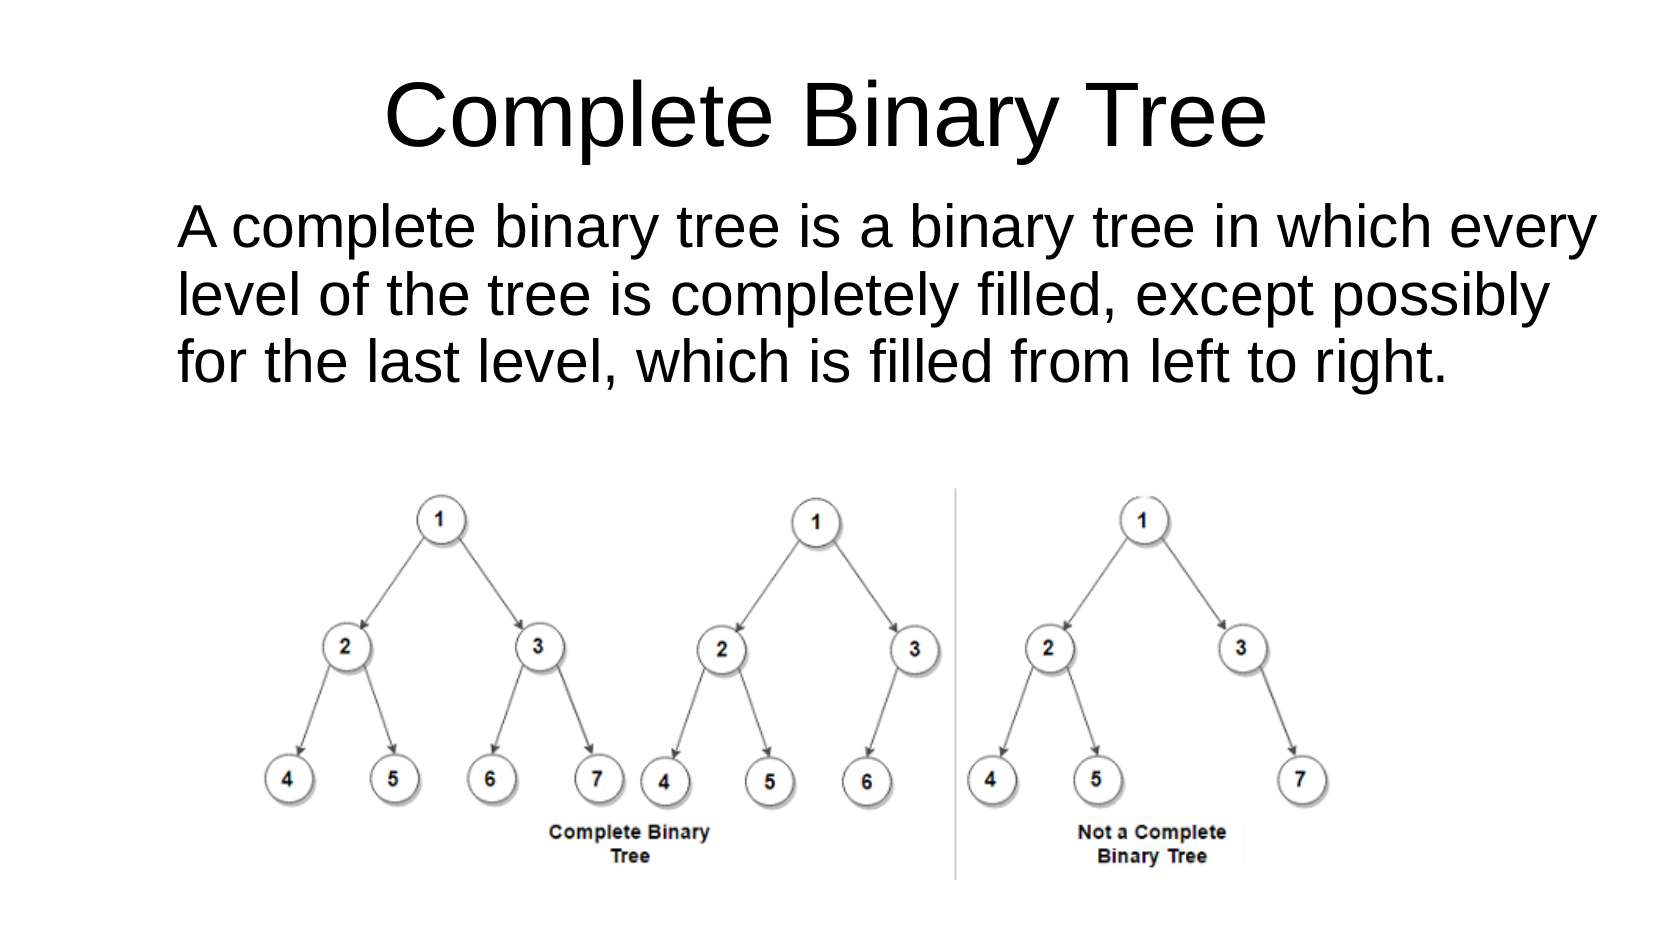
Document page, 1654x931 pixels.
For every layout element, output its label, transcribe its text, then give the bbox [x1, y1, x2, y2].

picture [262, 487, 1335, 880]
title Complete Binary Tree [82, 37, 1571, 193]
list A complete binary tree is a binary tree in which every level of the tree is completely filled, except possibly for the last level, which is filled from left to right. [112, 192, 1601, 463]
